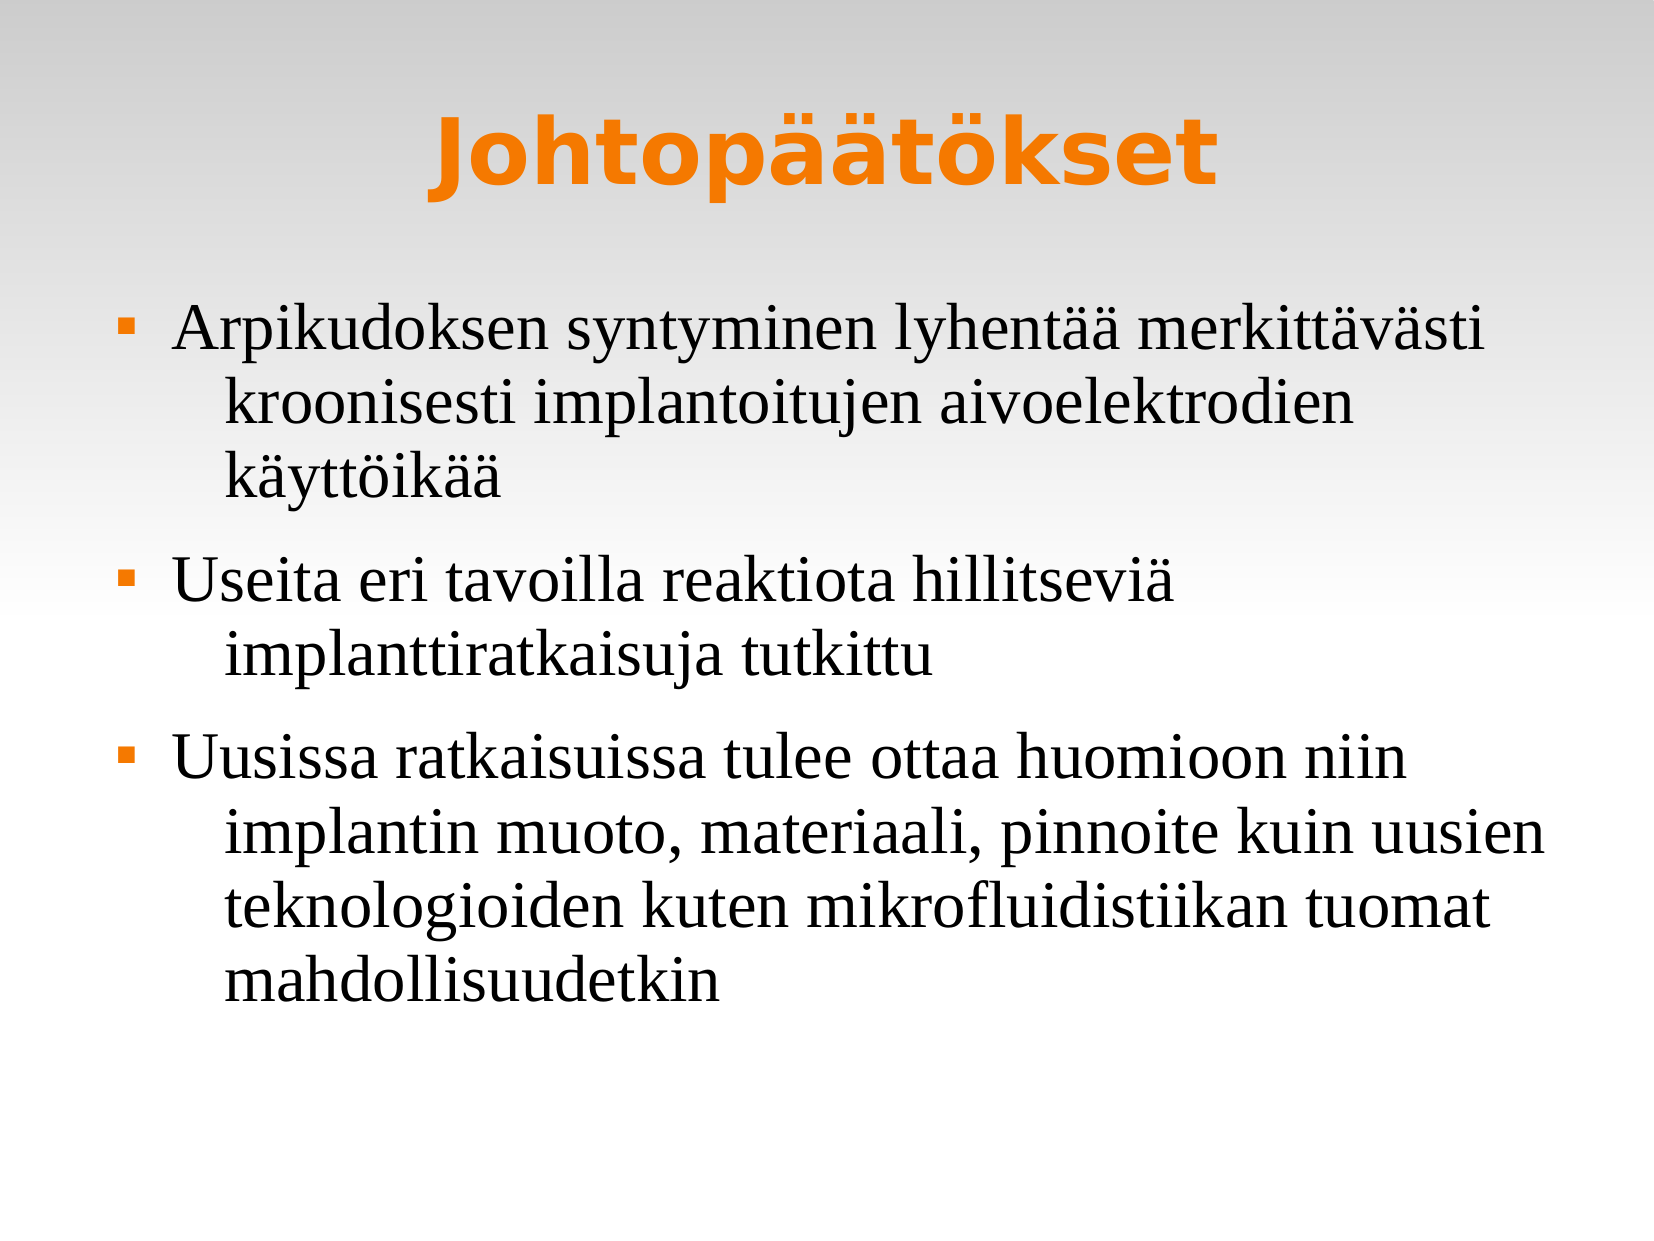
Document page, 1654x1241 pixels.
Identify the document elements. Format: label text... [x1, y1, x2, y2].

title Johtopäätökset [82, 56, 1571, 250]
list Arpikudoksen syntyminen lyhentää merkittävästi kroonisesti implantoitujen aivoelektrodien käyttöikää Useita eri tavoilla reaktiota hillitseviä implanttiratkaisuja tutkittu Uusissa ratkaisuissa tulee ottaa huomioon niin implantin muoto, materiaali, pinnoite kuin uusien teknologioiden kuten mikrofluidistiikan tuomat mahdollisuudetkin [82, 290, 1571, 1094]
